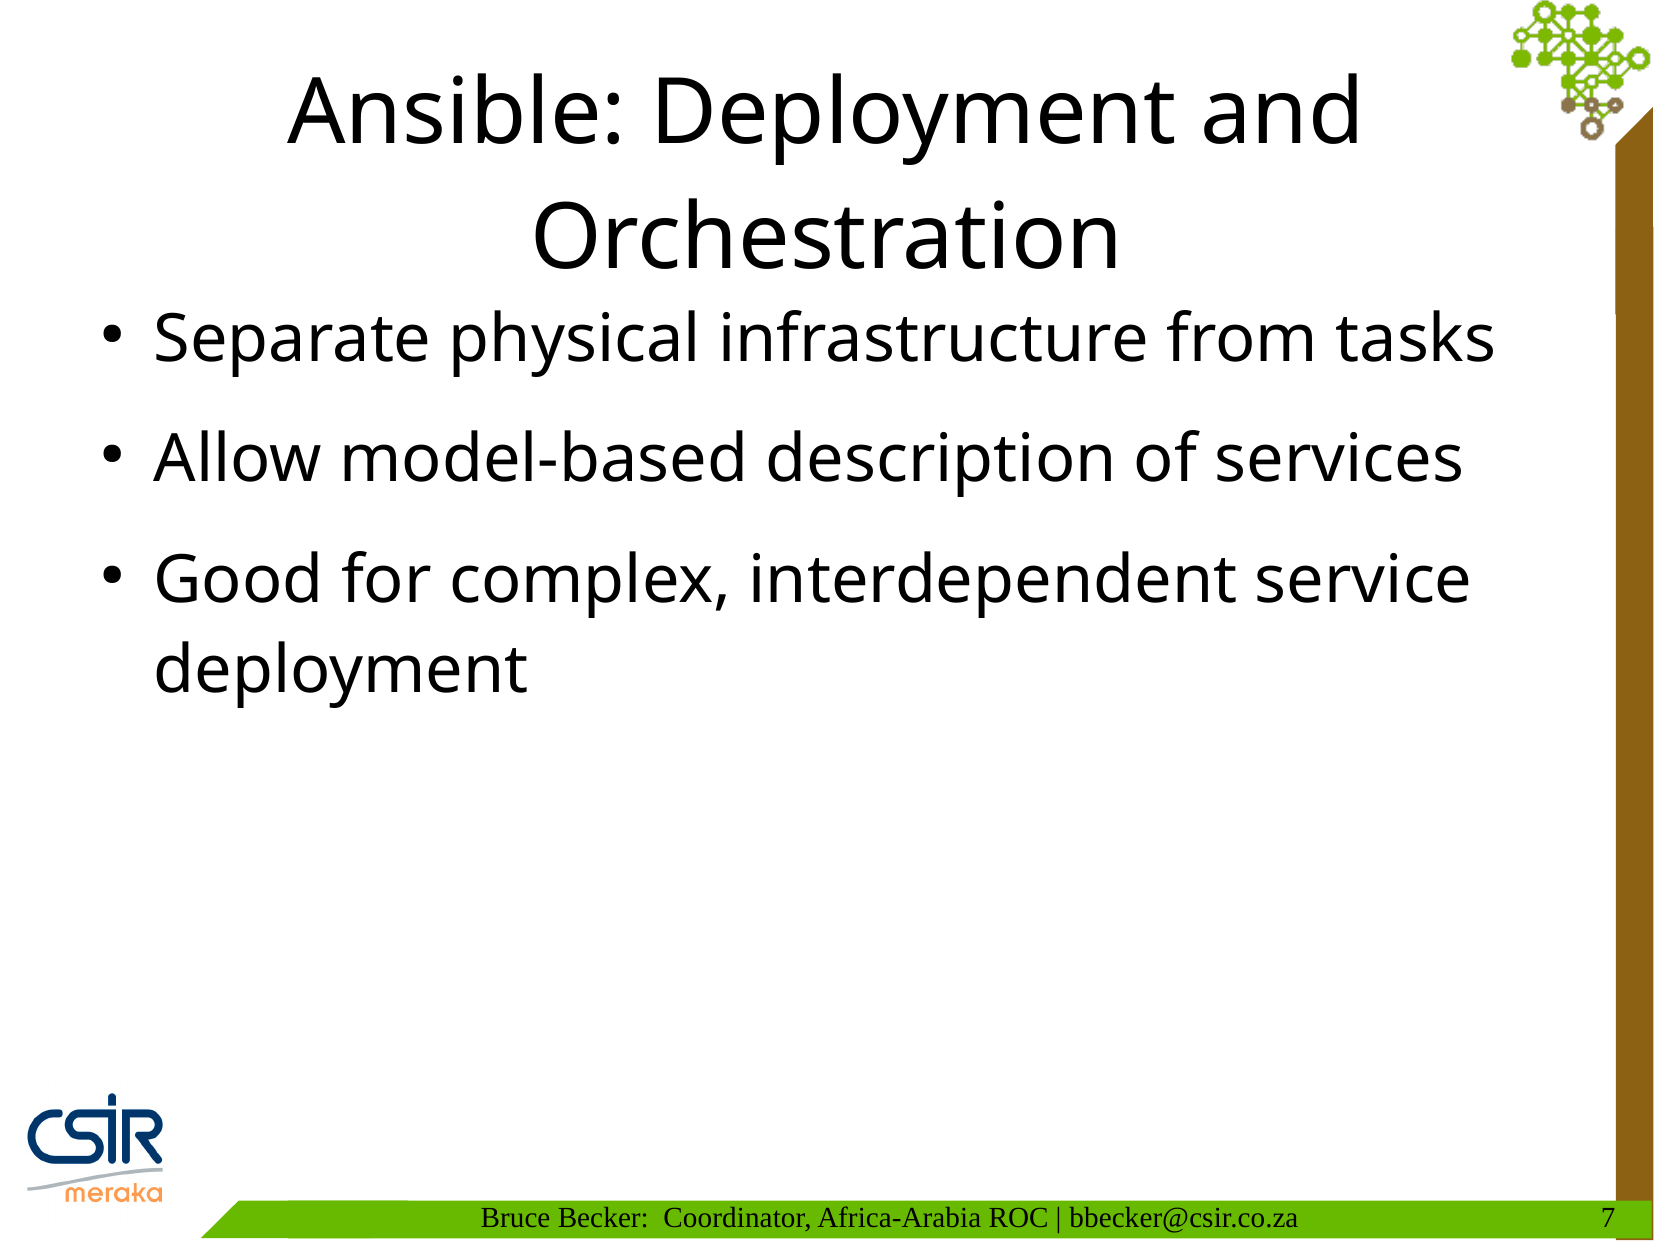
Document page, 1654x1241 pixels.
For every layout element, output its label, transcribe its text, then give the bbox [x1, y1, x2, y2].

picture [12, 1074, 178, 1225]
title Ansible: Deployment and Orchestration [82, 60, 1571, 282]
list Separate physical infrastructure from tasks Allow model-based description of services Good for complex, interdependent service deployment [82, 290, 1571, 1010]
picture [1503, 0, 1654, 144]
